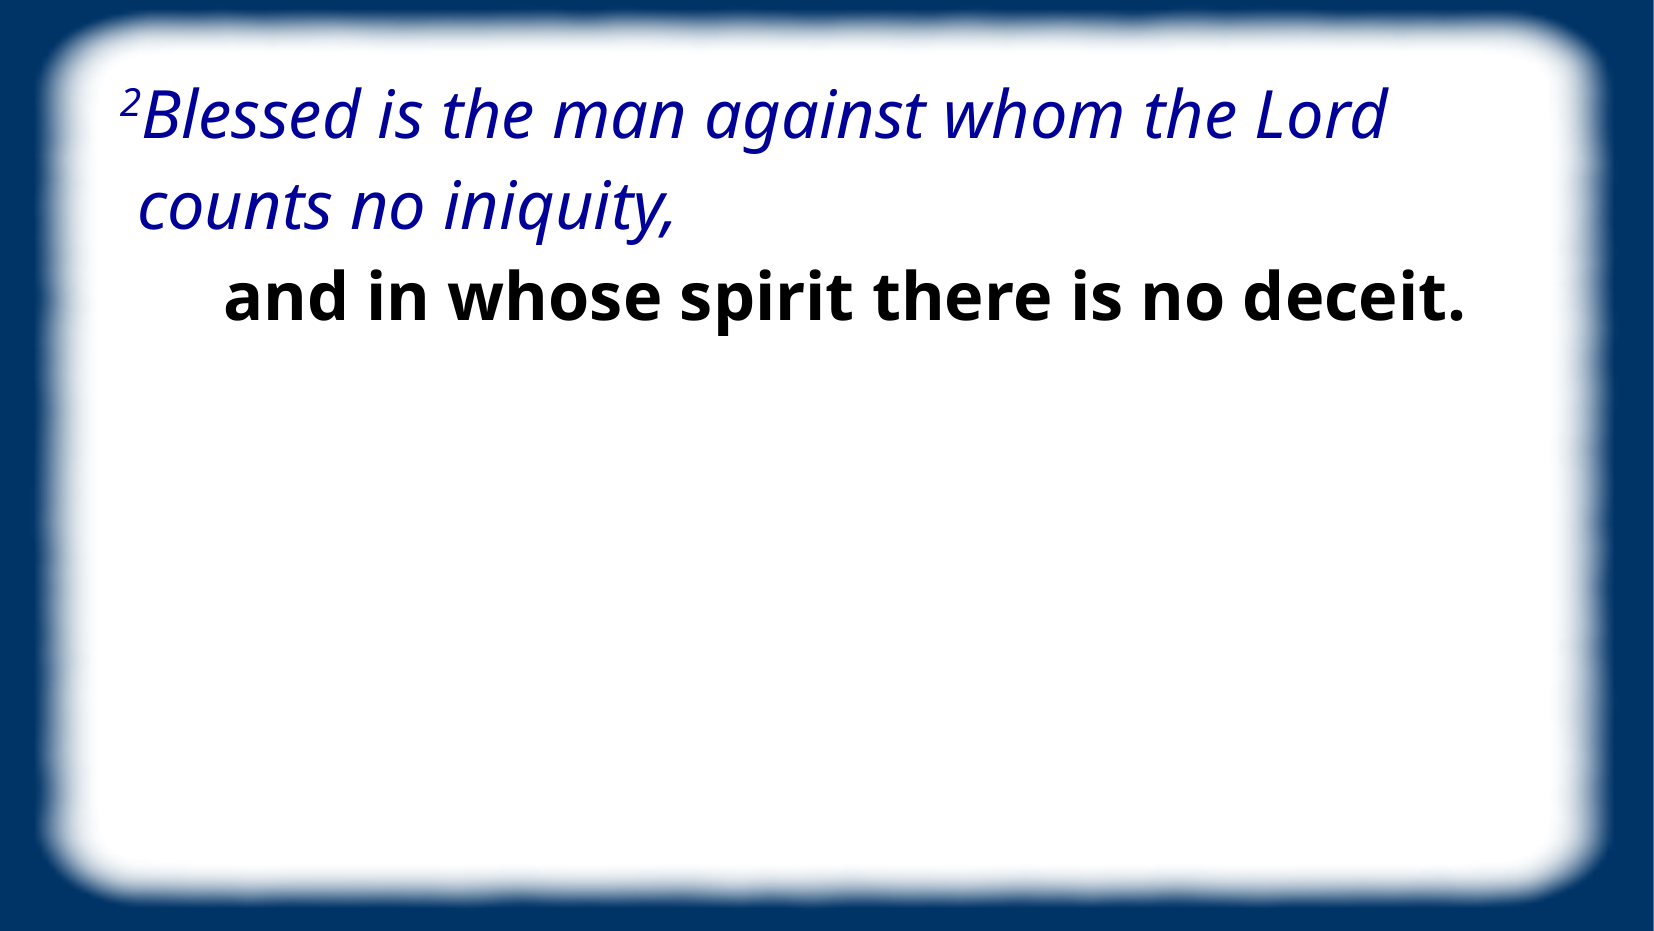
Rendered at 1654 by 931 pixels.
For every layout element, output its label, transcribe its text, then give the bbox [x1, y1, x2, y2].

text_box 2Blessed is the man against whom the Lord counts no iniquity, and in whose spirit there is no deceit. [105, 60, 1546, 361]
picture [0, 0, 1654, 931]
